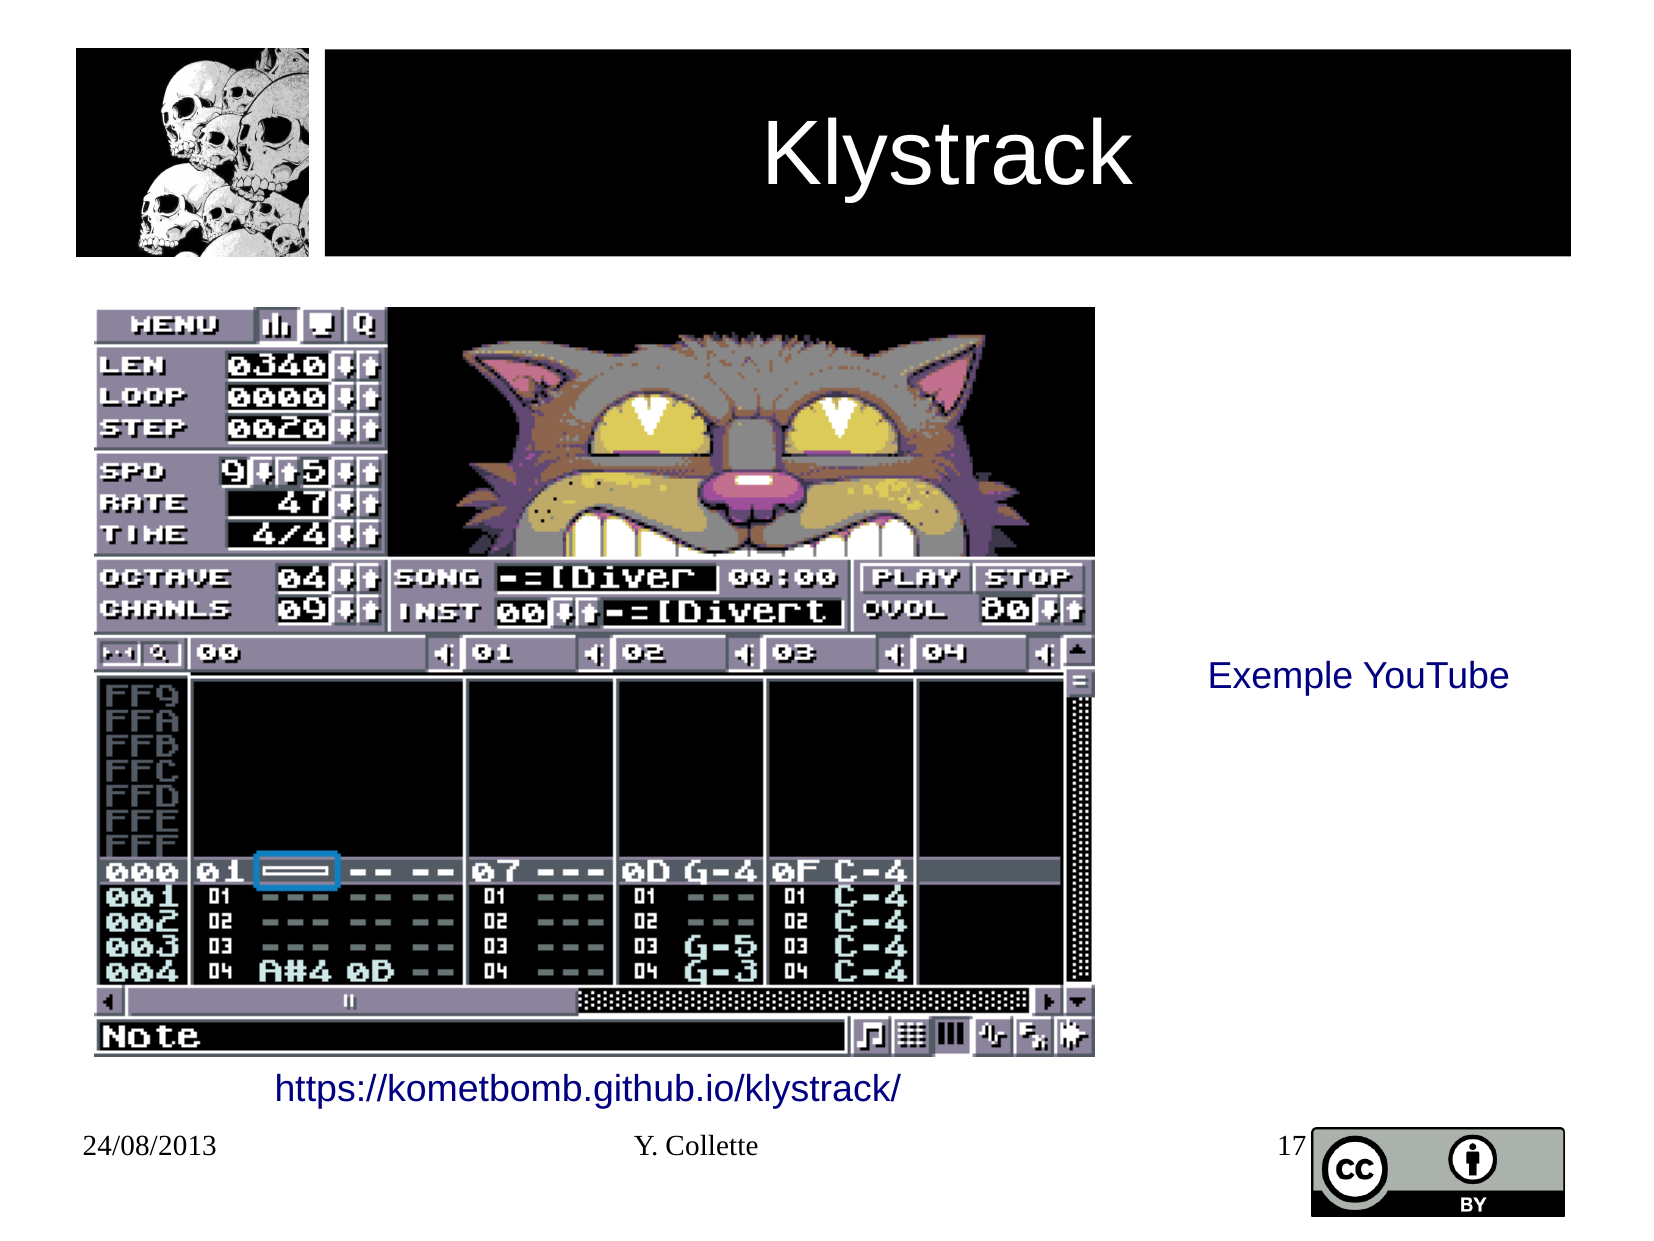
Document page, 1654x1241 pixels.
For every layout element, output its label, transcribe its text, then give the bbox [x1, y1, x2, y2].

picture [94, 307, 1095, 1058]
text_box https://kometbomb.github.io/klystrack/ [259, 1060, 917, 1117]
text_box Exemple YouTube [1192, 646, 1536, 704]
title Klystrack [324, 49, 1571, 257]
picture [1311, 1127, 1565, 1217]
picture [76, 48, 309, 257]
